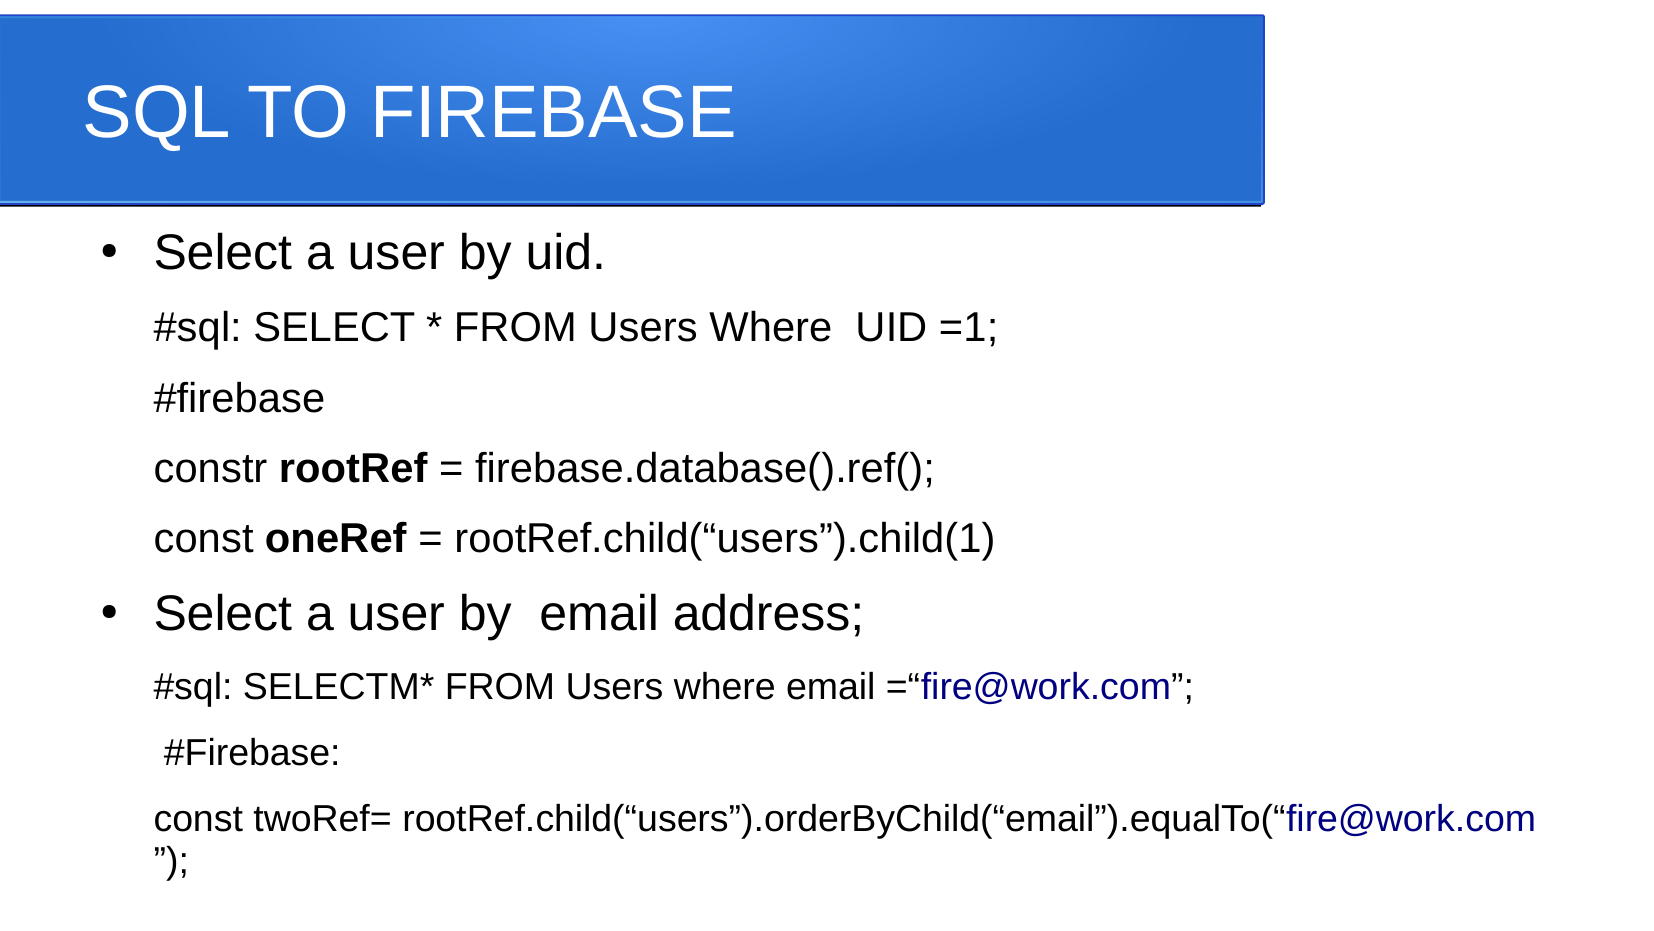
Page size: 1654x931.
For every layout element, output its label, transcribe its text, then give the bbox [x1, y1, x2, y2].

list Select a user by uid. #sql: SELECT * FROM Users Where UID =1; #firebase constr rootRef = firebase.database().ref(); const oneRef = rootRef.child(“users”).child(1) Select a user by email address; #sql: SELECTM* FROM Users where email =“fire@work.com”; #Firebase: const twoRef= rootRef.child(“users”).orderByChild(“email”).equalTo(“fire@work.com”); [82, 224, 1571, 931]
title SQL TO FIREBASE [82, 35, 1235, 189]
